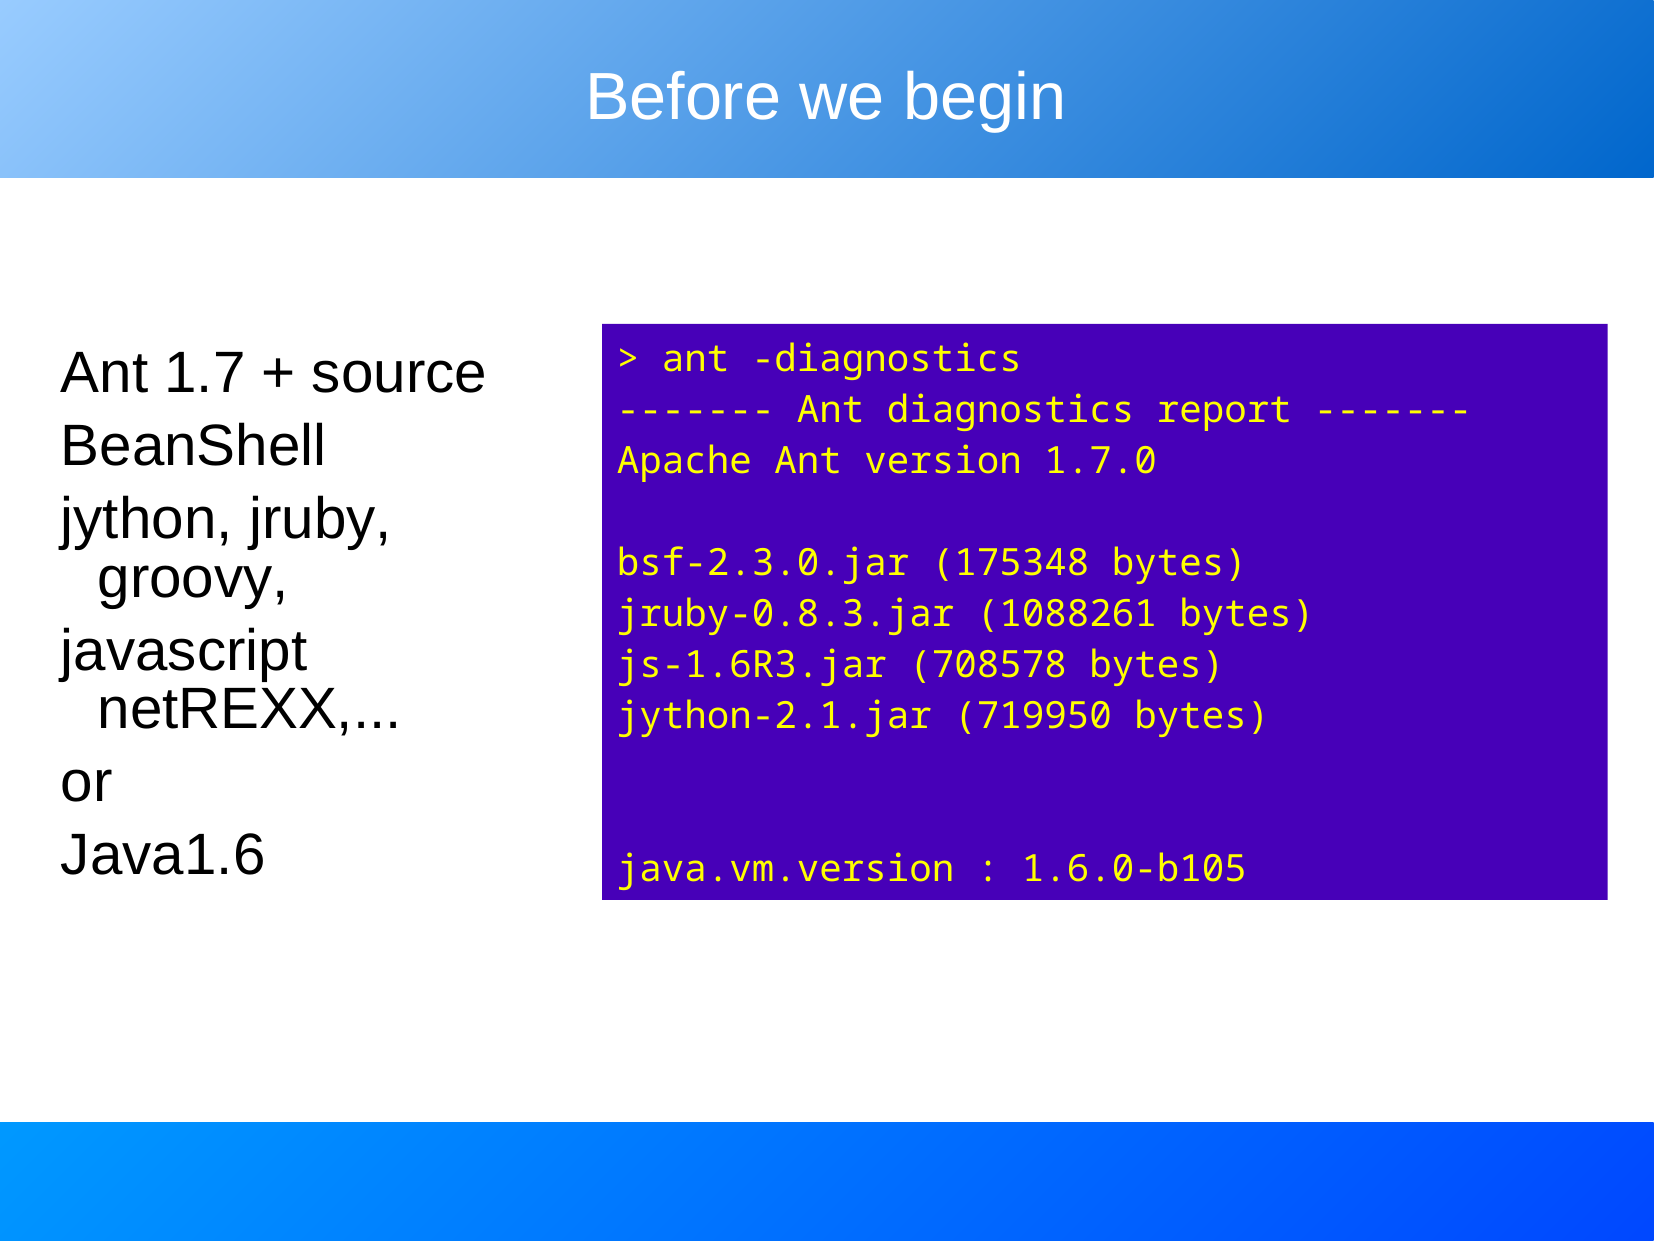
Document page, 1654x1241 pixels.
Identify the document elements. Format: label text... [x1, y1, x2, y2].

title Before we begin [162, 59, 1489, 148]
text_box > ant -diagnostics ------- Ant diagnostics report ------- Apache Ant version 1.7.0 bsf-2.3.0.jar (175348 bytes) jruby-0.8.3.jar (1088261 bytes) js-1.6R3.jar (708578 bytes) jython-2.1.jar (719950 bytes) java.vm.version : 1.6.0-b105 [602, 361, 1608, 863]
list Ant 1.7 + source BeanShell jython, jruby, groovy, javascript netREXX,... or Java1.6 [60, 346, 560, 1093]
